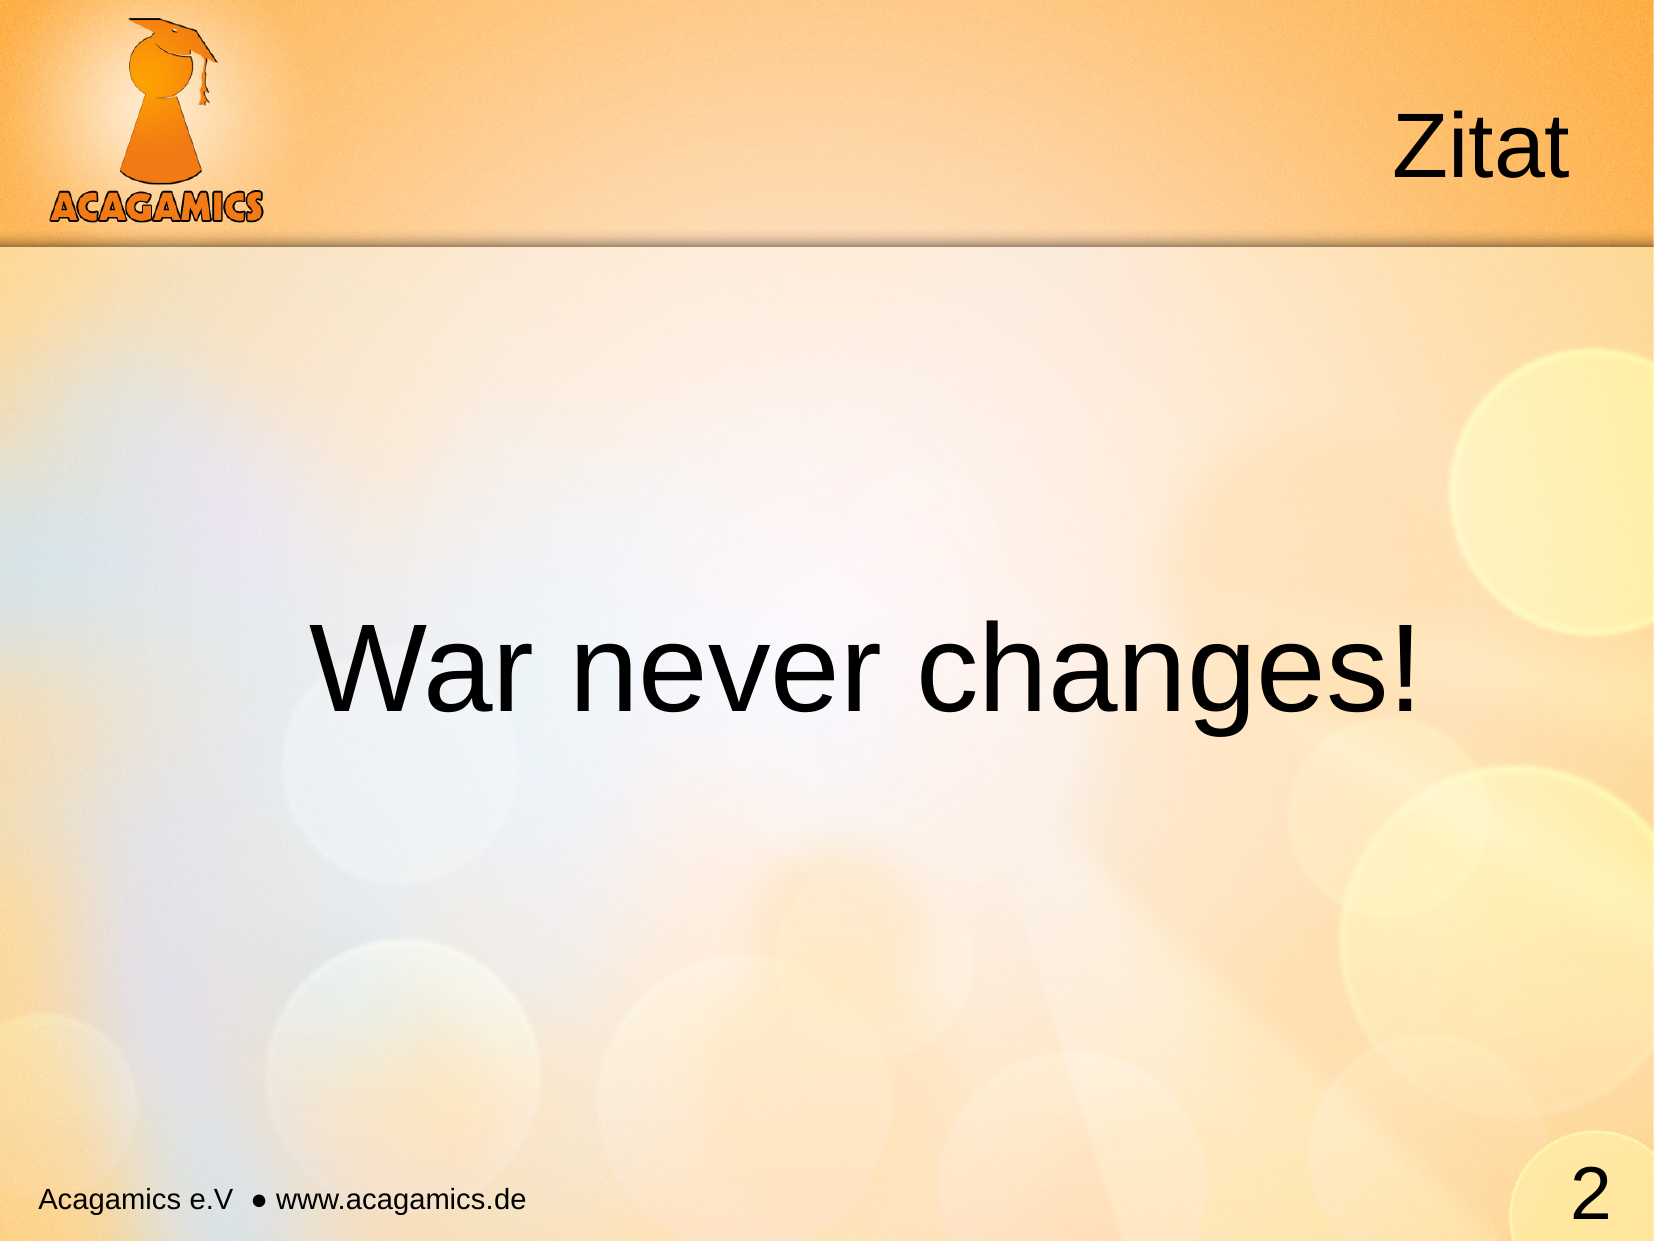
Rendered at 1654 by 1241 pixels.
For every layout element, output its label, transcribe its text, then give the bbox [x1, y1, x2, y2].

list [82, 290, 1571, 1109]
text_box War never changes! [295, 590, 1439, 746]
picture [0, 0, 1654, 1241]
title Zitat [324, 76, 1571, 216]
